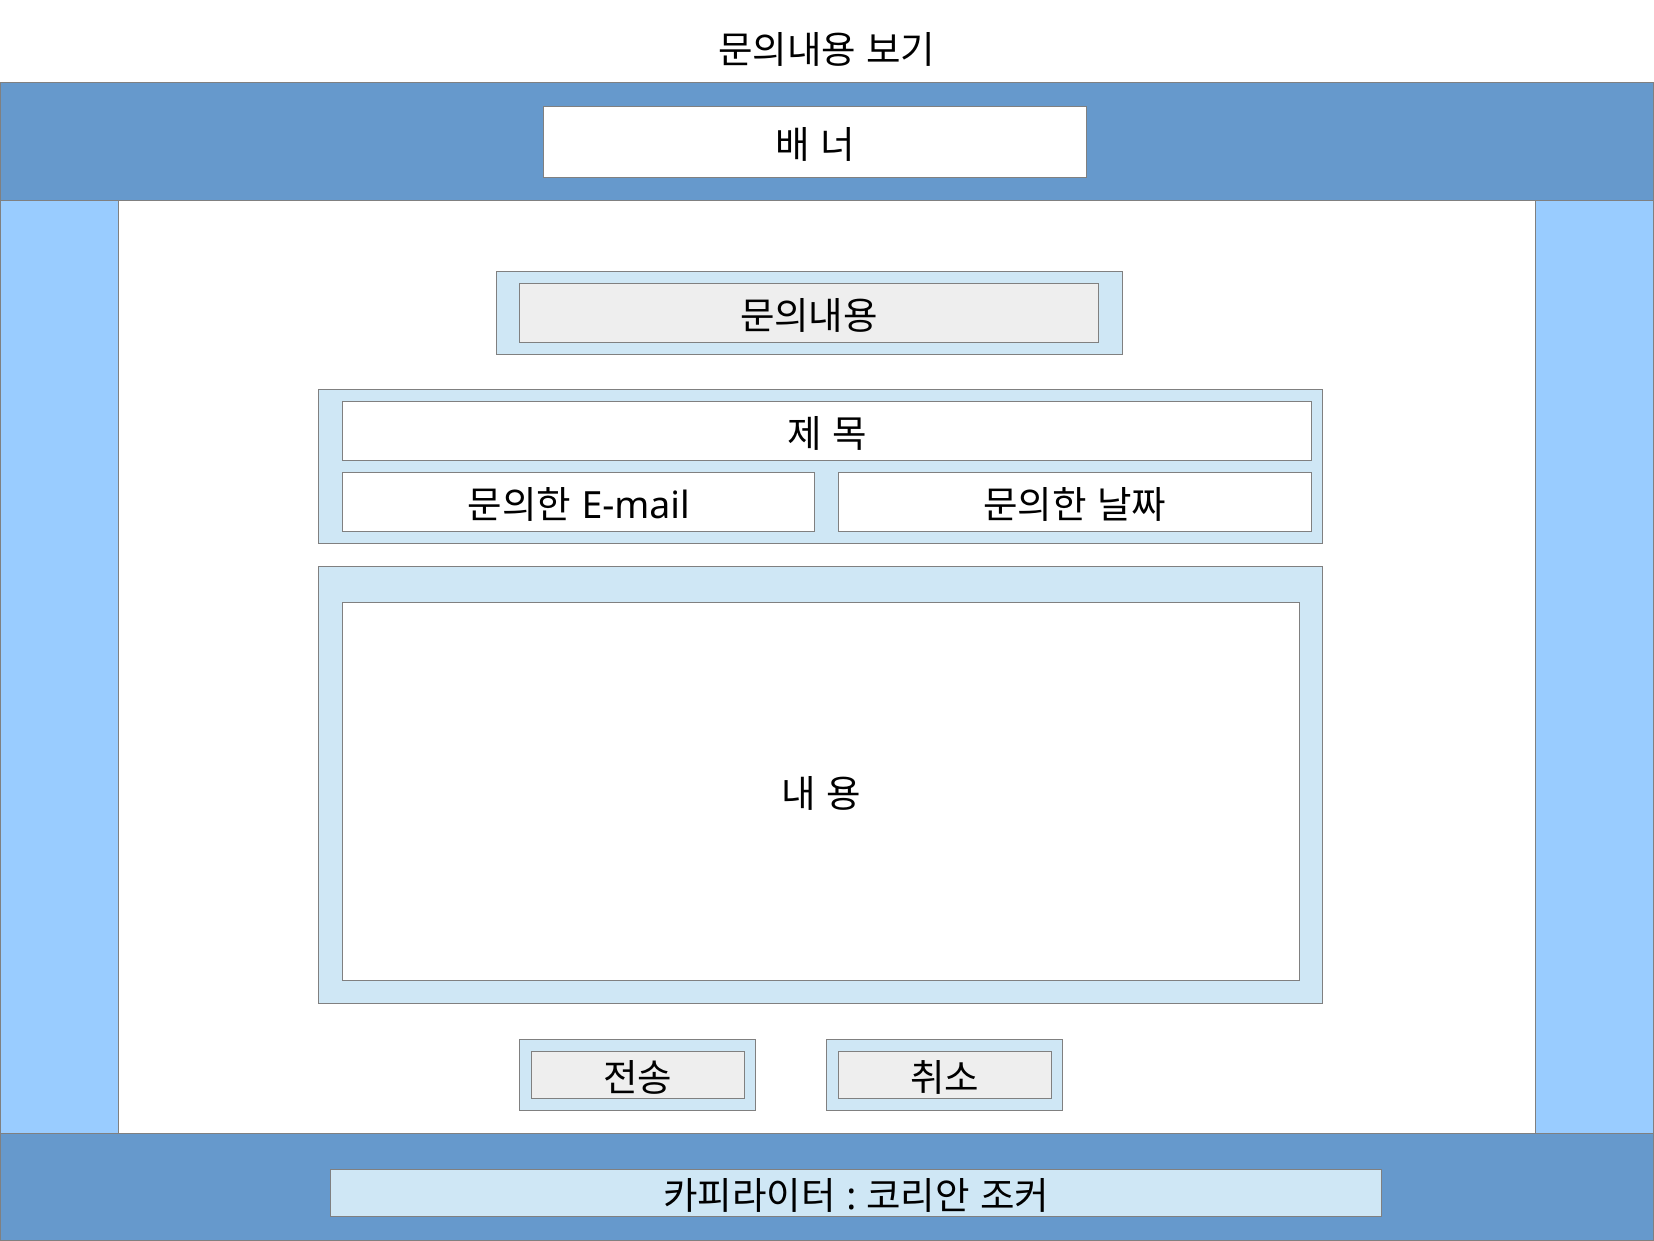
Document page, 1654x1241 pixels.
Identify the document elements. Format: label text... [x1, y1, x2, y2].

text_box 취소 [838, 1051, 1052, 1099]
text_box 배 너 [543, 106, 1087, 178]
text_box 내 용 [342, 602, 1300, 981]
text_box 카피라이터 : 코리안 조커 [330, 1169, 1382, 1217]
text_box 문의내용 [519, 283, 1099, 343]
text_box 문의한 E-mail [342, 472, 815, 532]
text_box 제 목 [342, 401, 1312, 461]
text_box [0, 82, 1654, 1241]
text_box 문의내용 보기 [602, 13, 1052, 71]
text_box 전송 [531, 1051, 745, 1099]
text_box 문의한 날짜 [838, 472, 1312, 532]
